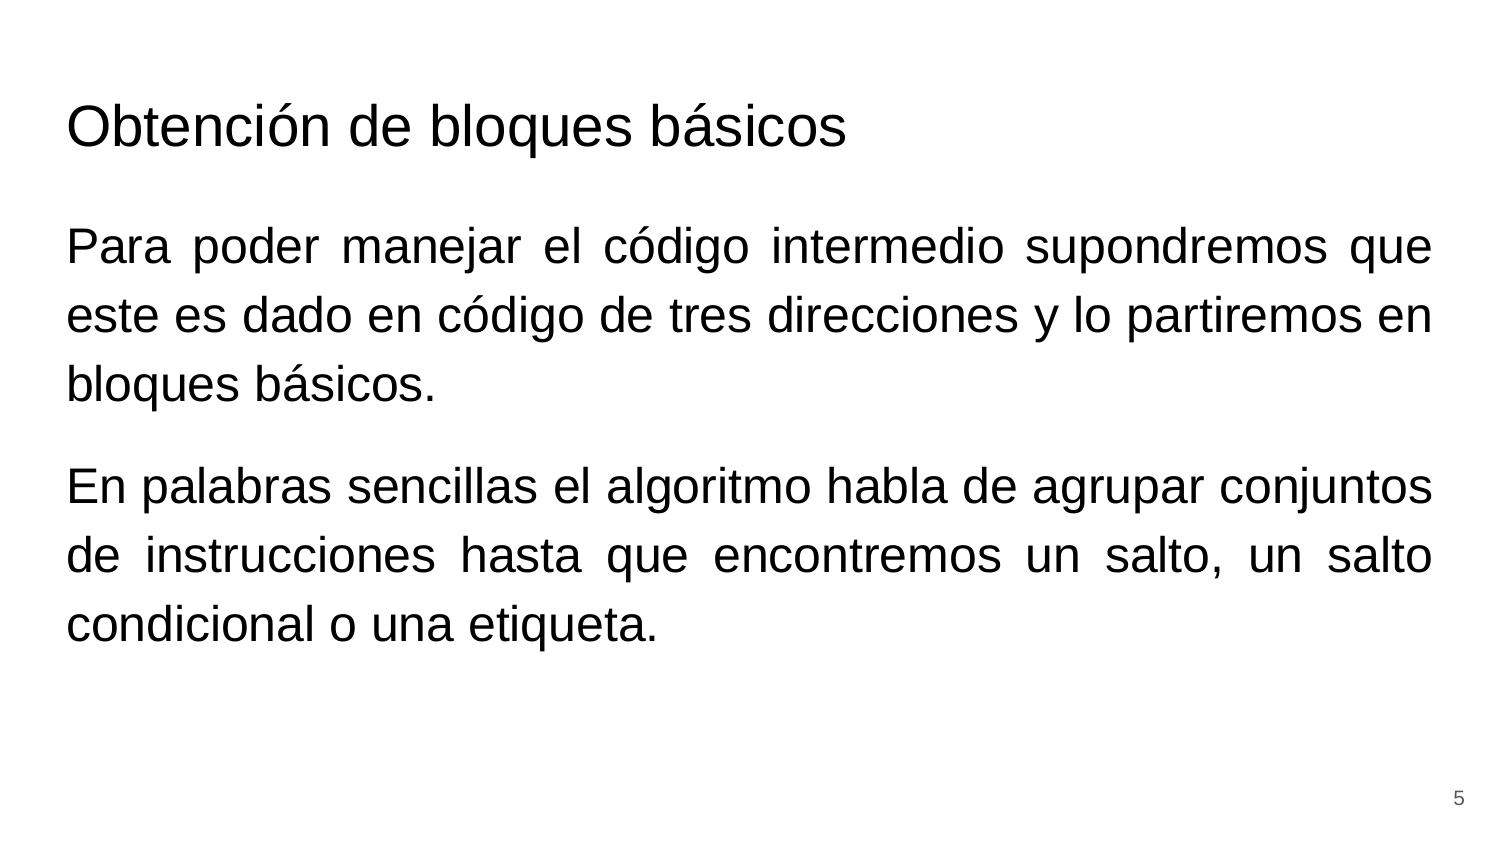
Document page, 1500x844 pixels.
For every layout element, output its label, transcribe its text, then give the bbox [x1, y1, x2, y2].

list Para poder manejar el código intermedio supondremos que este es dado en código de tres direcciones y lo partiremos en bloques básicos. En palabras sencillas el algoritmo habla de agrupar conjuntos de instrucciones hasta que encontremos un salto, un salto condicional o una etiqueta. [51, 189, 1449, 750]
title Obtención de bloques básicos [51, 72, 1449, 167]
slide_number <number> [1389, 764, 1480, 830]
